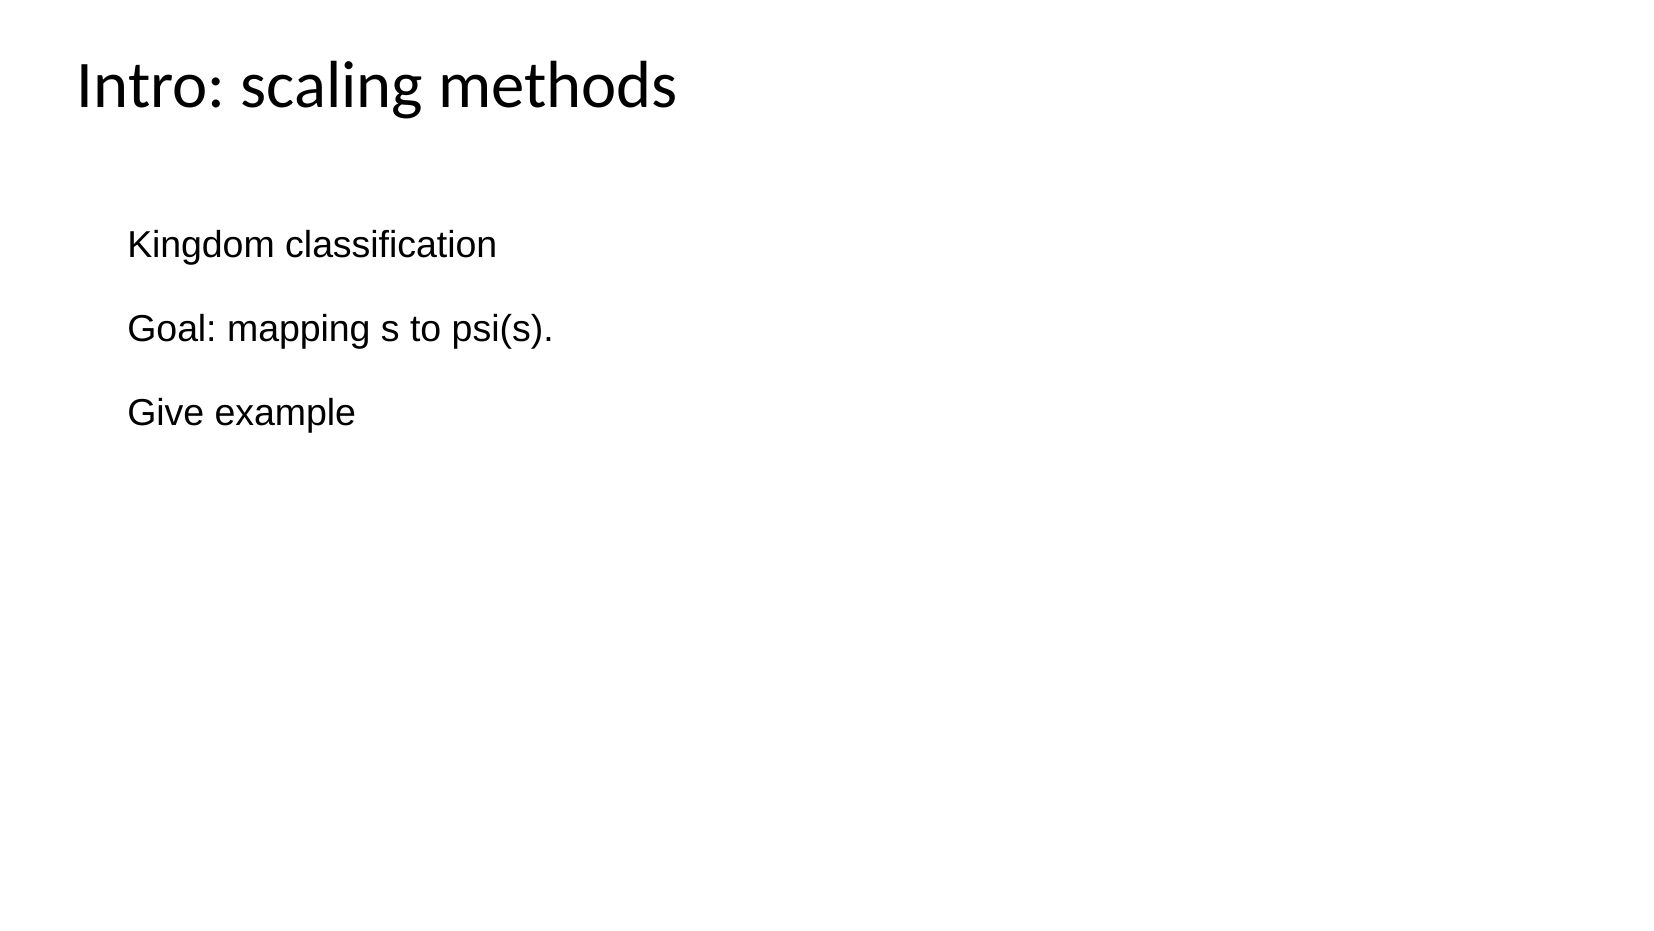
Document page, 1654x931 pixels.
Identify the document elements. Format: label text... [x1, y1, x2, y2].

text_box Kingdom classification Goal: mapping s to psi(s). Give example [112, 216, 676, 526]
title Intro: scaling methods [76, 13, 1565, 169]
